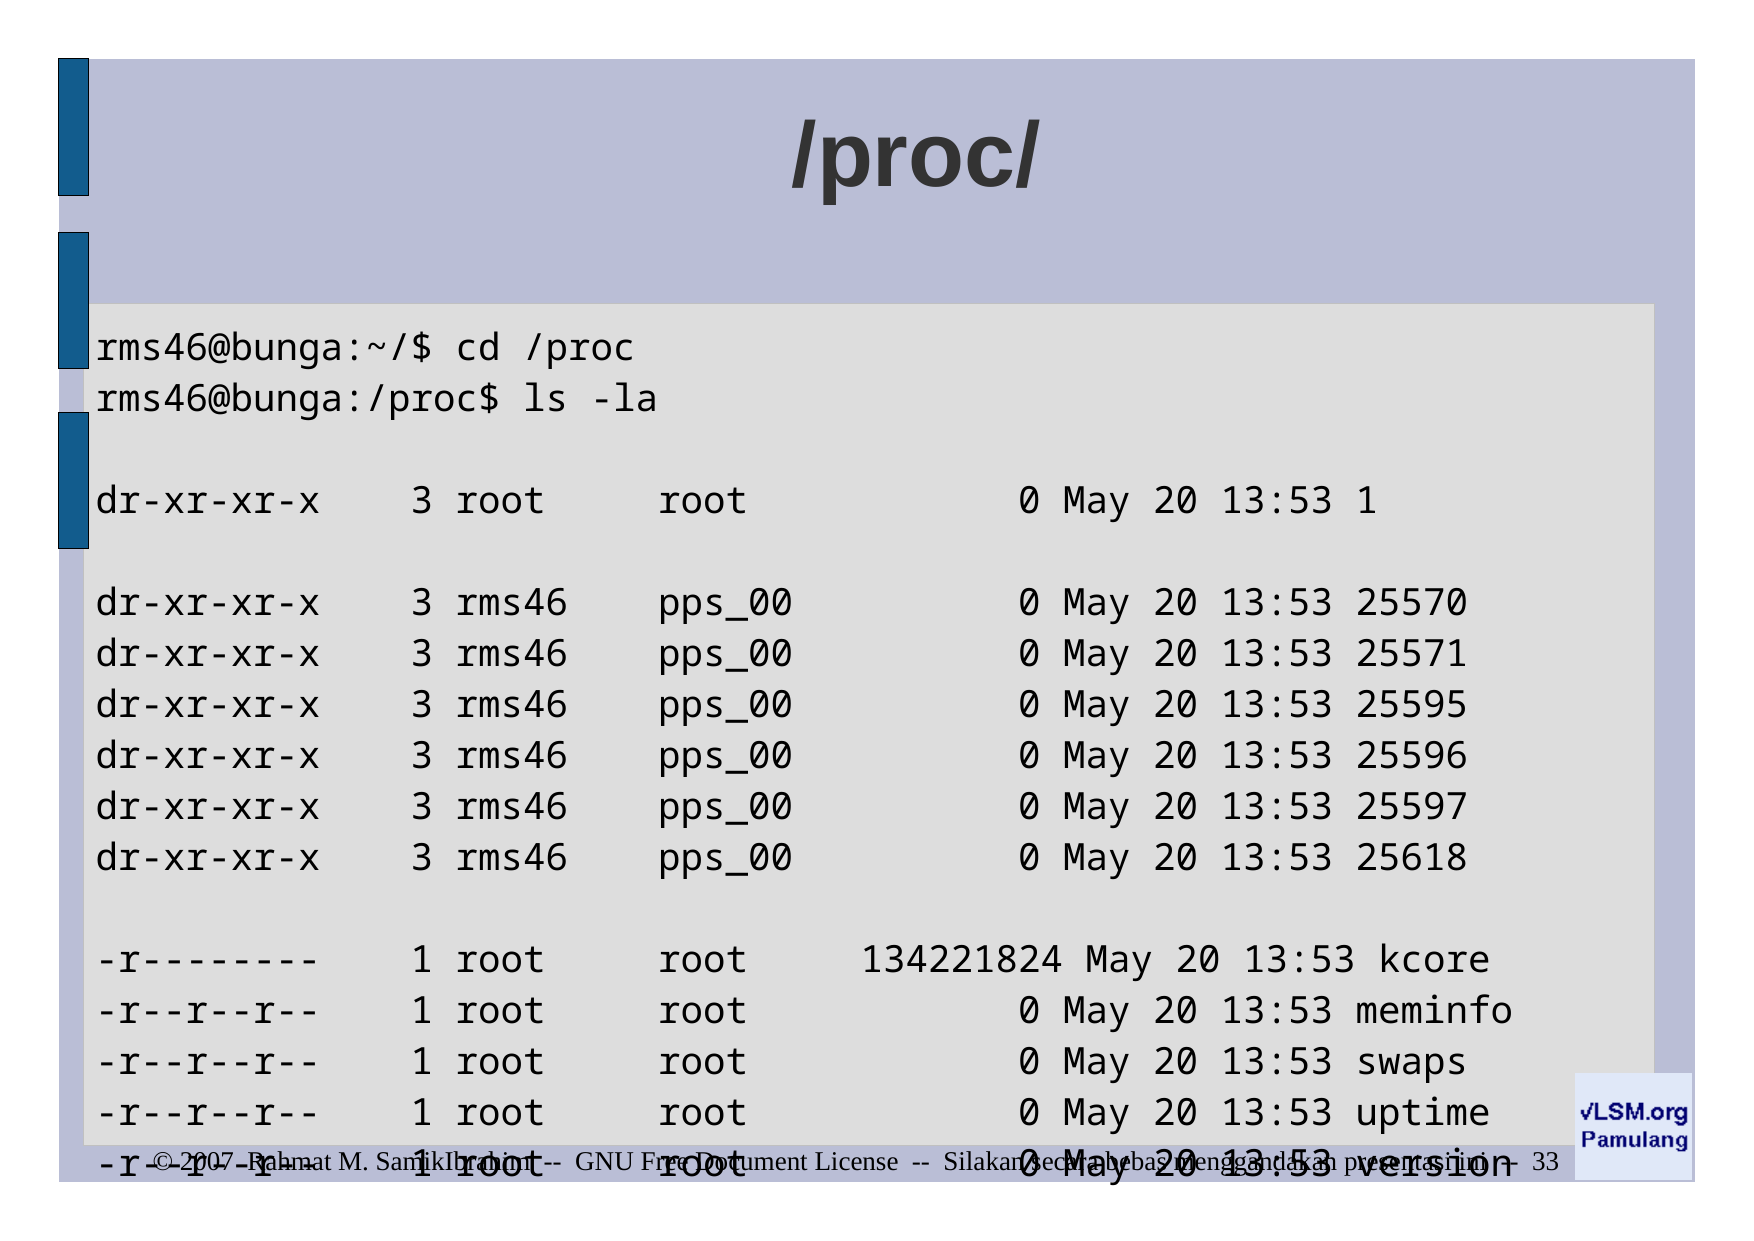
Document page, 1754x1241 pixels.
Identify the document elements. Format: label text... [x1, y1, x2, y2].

text_box rms46@bunga:~/$ cd /proc rms46@bunga:/proc$ ls -la dr-xr-xr-x 3 root root 0 May 20 13:53 1 dr-xr-xr-x 3 rms46 pps_00 0 May 20 13:53 25570 dr-xr-xr-x 3 rms46 pps_00 0 May 20 13:53 25571 dr-xr-xr-x 3 rms46 pps_00 0 May 20 13:53 25595 dr-xr-xr-x 3 rms46 pps_00 0 May 20 13:53 25596 dr-xr-xr-x 3 rms46 pps_00 0 May 20 13:53 25597 dr-xr-xr-x 3 rms46 pps_00 0 May 20 13:53 25618 -r-------- 1 root root 134221824 May 20 13:53 kcore -r--r--r-- 1 root root 0 May 20 13:53 meminfo -r--r--r-- 1 root root 0 May 20 13:53 swaps -r--r--r-- 1 root root 0 May 20 13:53 uptime -r--r--r-- 1 root root 0 May 20 13:53 version [95, 320, 1521, 1059]
picture [1575, 1073, 1692, 1180]
title /proc/ [215, 95, 1618, 214]
